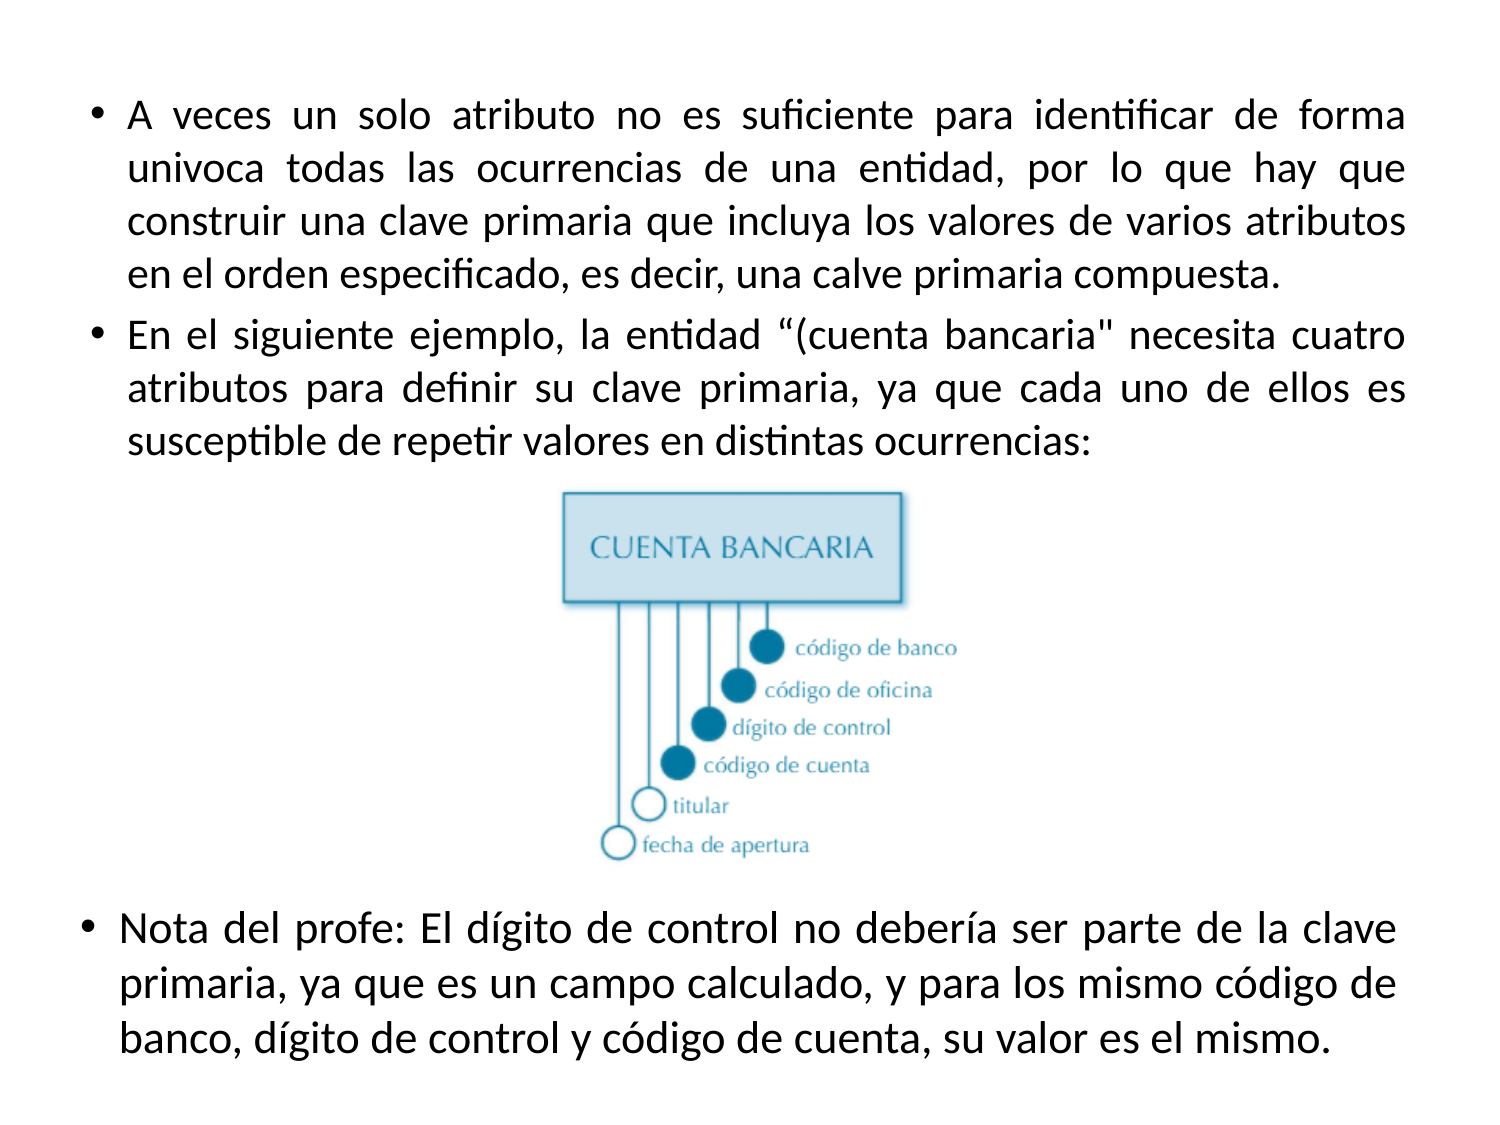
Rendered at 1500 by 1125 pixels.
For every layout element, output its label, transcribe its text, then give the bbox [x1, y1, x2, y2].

picture [537, 469, 982, 890]
list A veces un solo atributo no es suficiente para identificar de forma univoca todas las ocurrencias de una entidad, por lo que hay que construir una clave primaria que incluya los valores de varios atributos en el orden especificado, es decir, una calve primaria compuesta. En el siguiente ejemplo, la entidad “(cuenta bancaria" necesita cuatro atributos para definir su clave primaria, ya que cada uno de ellos es susceptible de repetir valores en distintas ocurrencias: [75, 78, 1424, 516]
text_box Nota del profe: El dígito de control no debería ser parte de la clave primaria, ya que es un campo calculado, y para los mismo código de banco, dígito de control y código de cuenta, su valor es el mismo. [64, 890, 1414, 1083]
